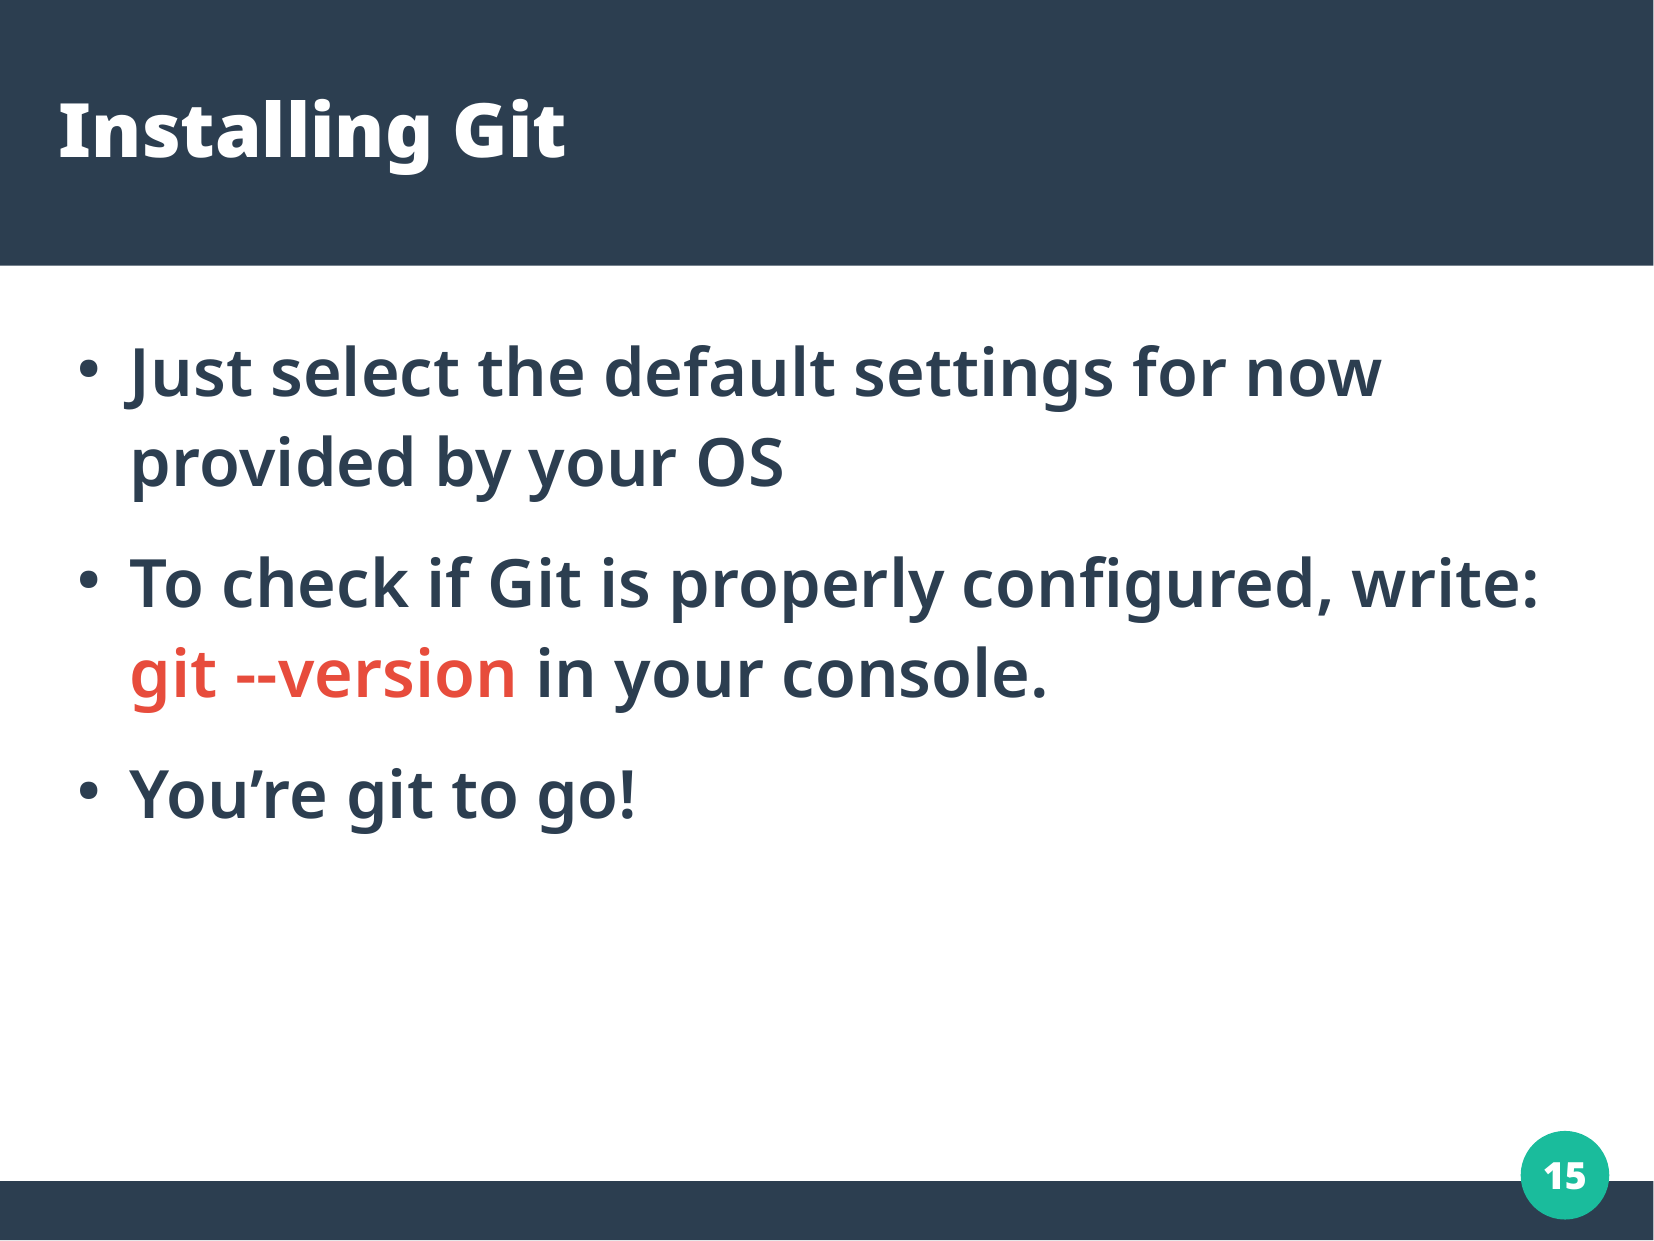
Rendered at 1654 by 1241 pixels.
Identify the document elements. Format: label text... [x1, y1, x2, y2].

list Just select the default settings for now provided by your OS To check if Git is properly configured, write: git --version in your console. You’re git to go! [59, 324, 1595, 1152]
title Installing Git [59, 49, 1595, 207]
